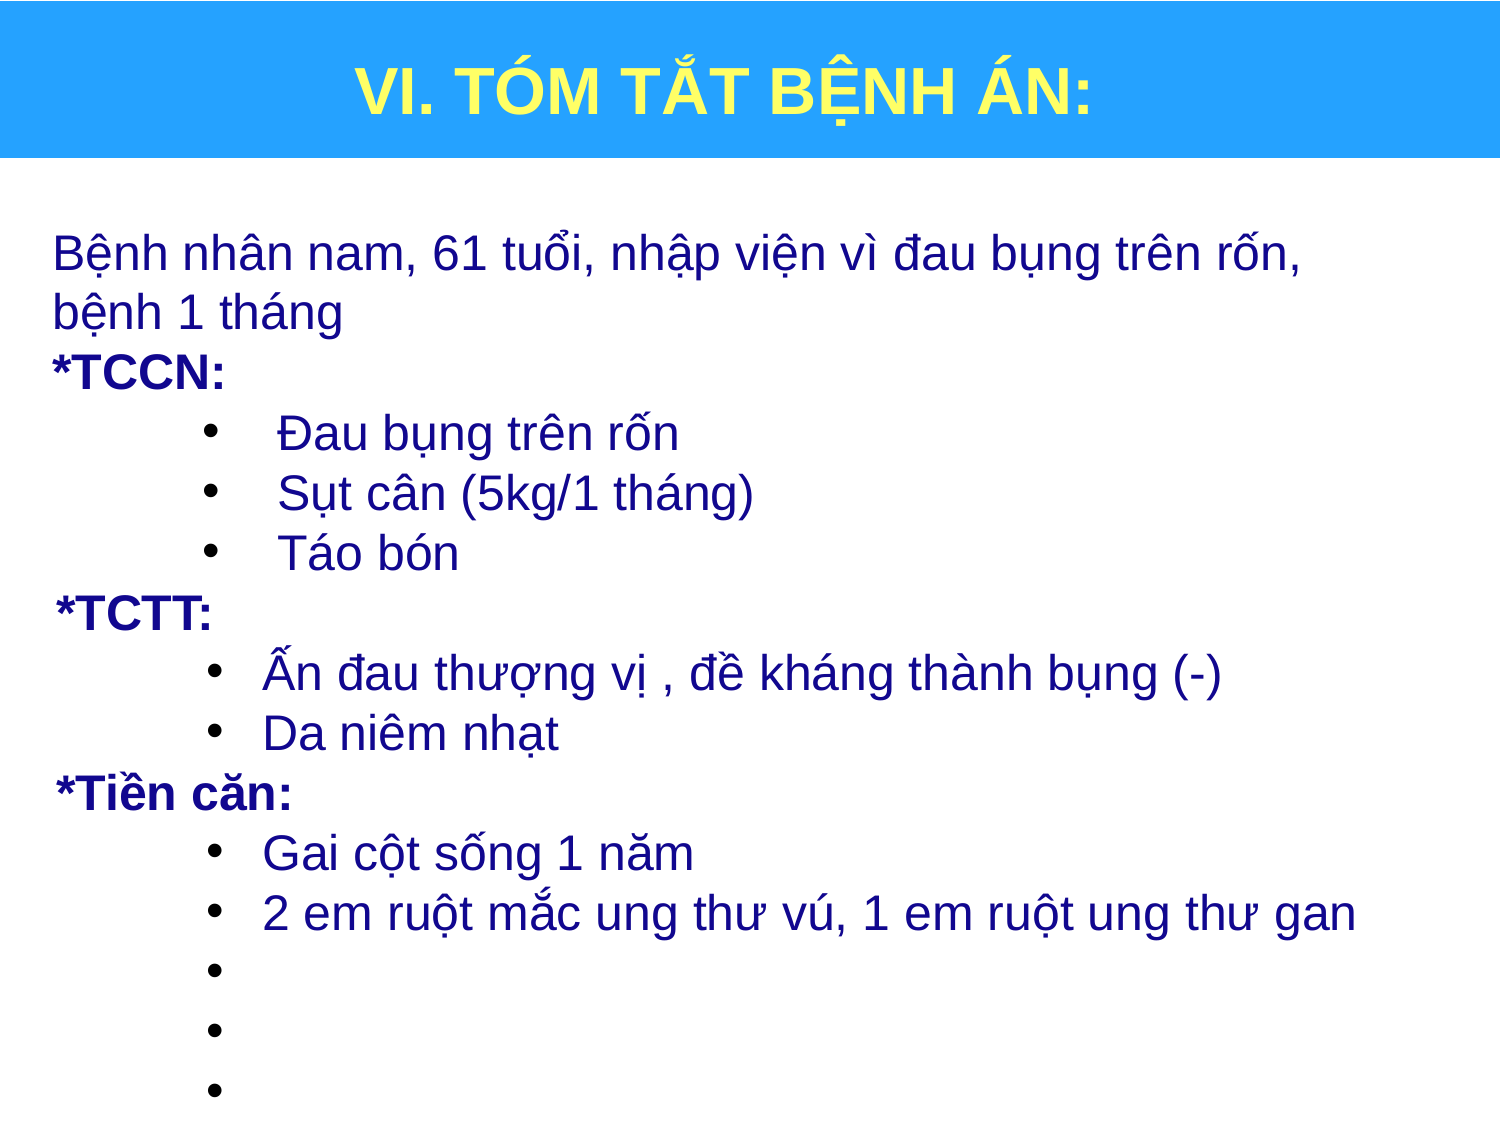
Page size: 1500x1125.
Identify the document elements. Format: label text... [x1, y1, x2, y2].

text_box Bệnh nhân nam, 61 tuổi, nhập viện vì đau bụng trên rốn, bệnh 1 tháng *TCCN: Đau bụng trên rốn Sụt cân (5kg/1 tháng) Táo bón *TCTT: Ấn đau thượng vị , đề kháng thành bụng (-) Da niêm nhạt *Tiền căn: Gai cột sống 1 năm 2 em ruột mắc ung thư vú, 1 em ruột ung thư gan [38, 212, 1475, 1125]
title VI. TÓM TẮT BỆNH ÁN: [87, 24, 1363, 150]
